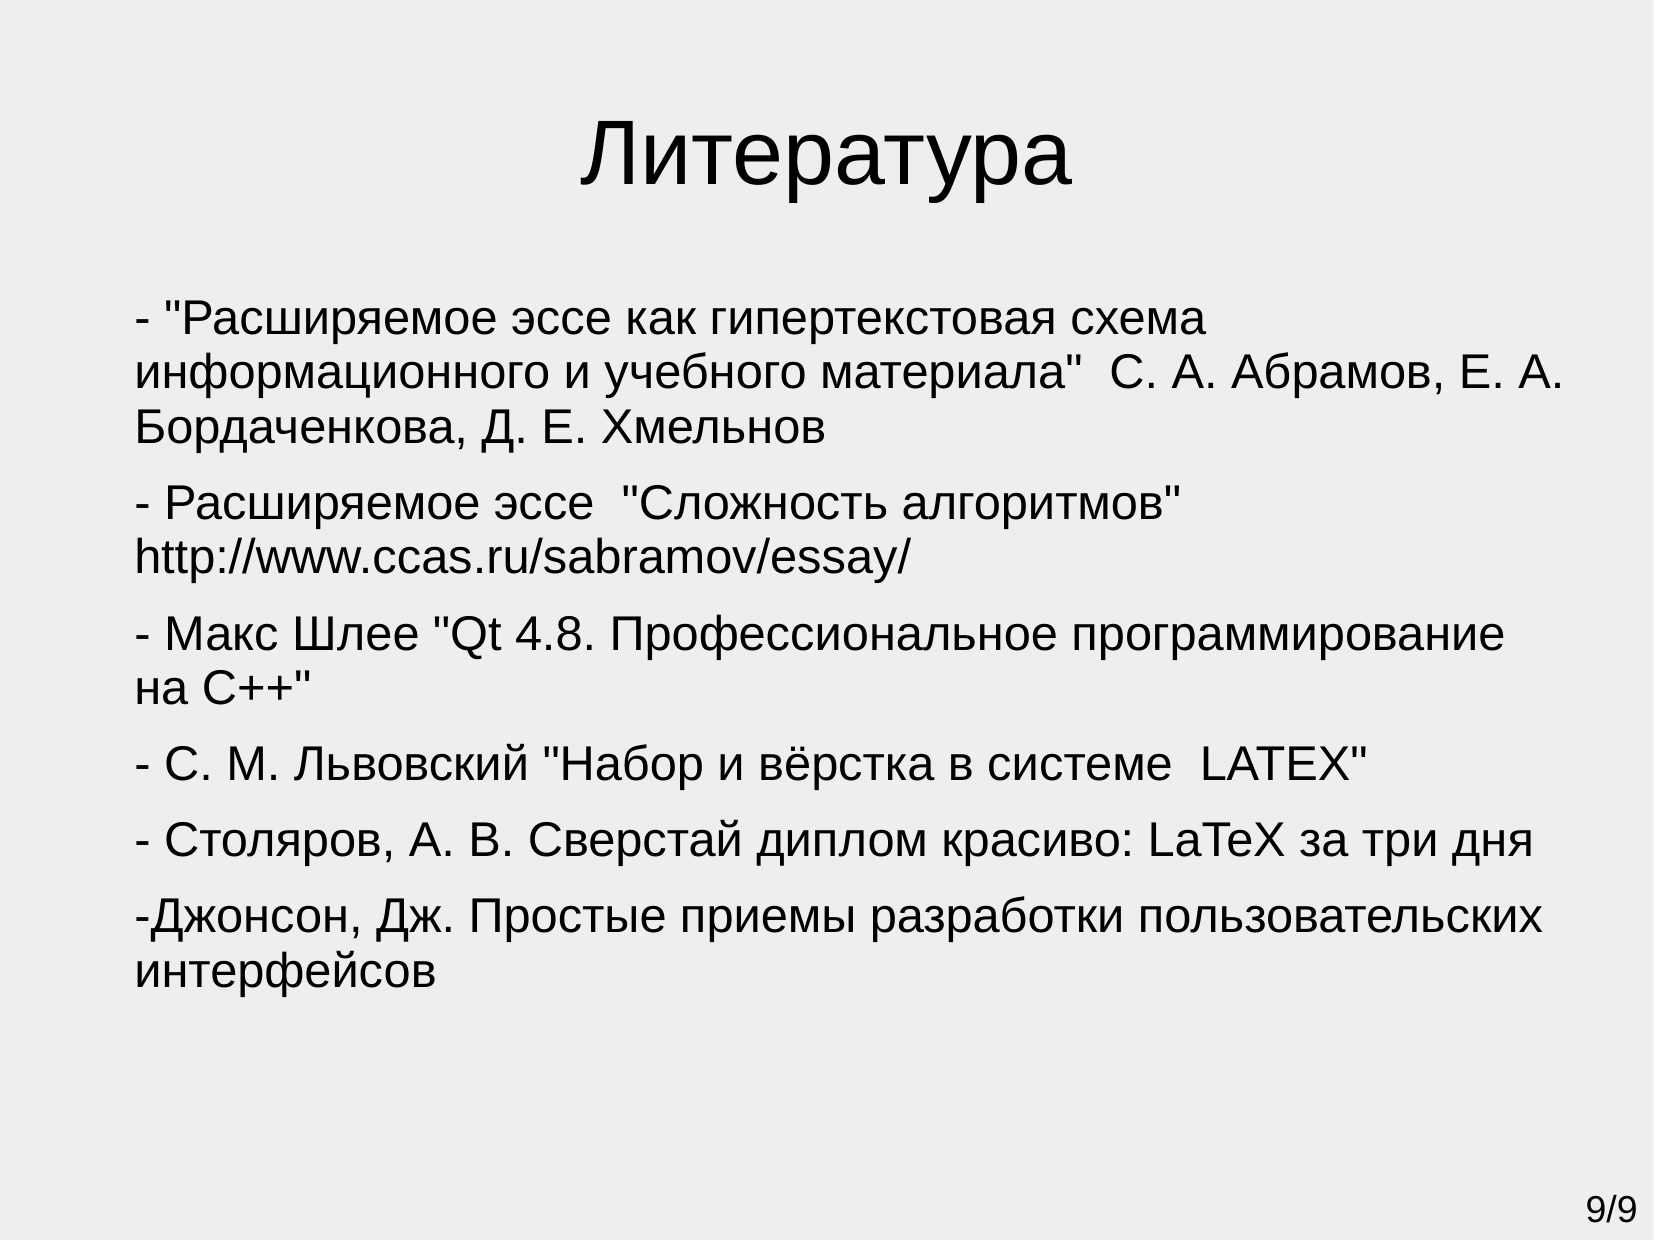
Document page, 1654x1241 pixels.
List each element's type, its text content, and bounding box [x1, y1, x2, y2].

title Литература [82, 49, 1571, 257]
text_box 9/9 [1570, 1181, 1654, 1238]
list - "Расширяемое эссе как гипертекстовая схема информационного и учебного материала" С. А. Абрамов, Е. А. Бордаченкова, Д. Е. Хмельнов - Расширяемое эссе "Сложность алгоритмов" http://www.ccas.ru/sabramov/essay/ - Макс Шлее "Qt 4.8. Профессиональное программирование на С++" - С. М. Львовский "Набор и вёрстка в системе LATEX" - Столяров, А. В. Сверстай диплом красиво: LaTeX за три дня -Джонсон, Дж. Простые приемы разработки пользовательских интерфейсов [82, 290, 1571, 1010]
